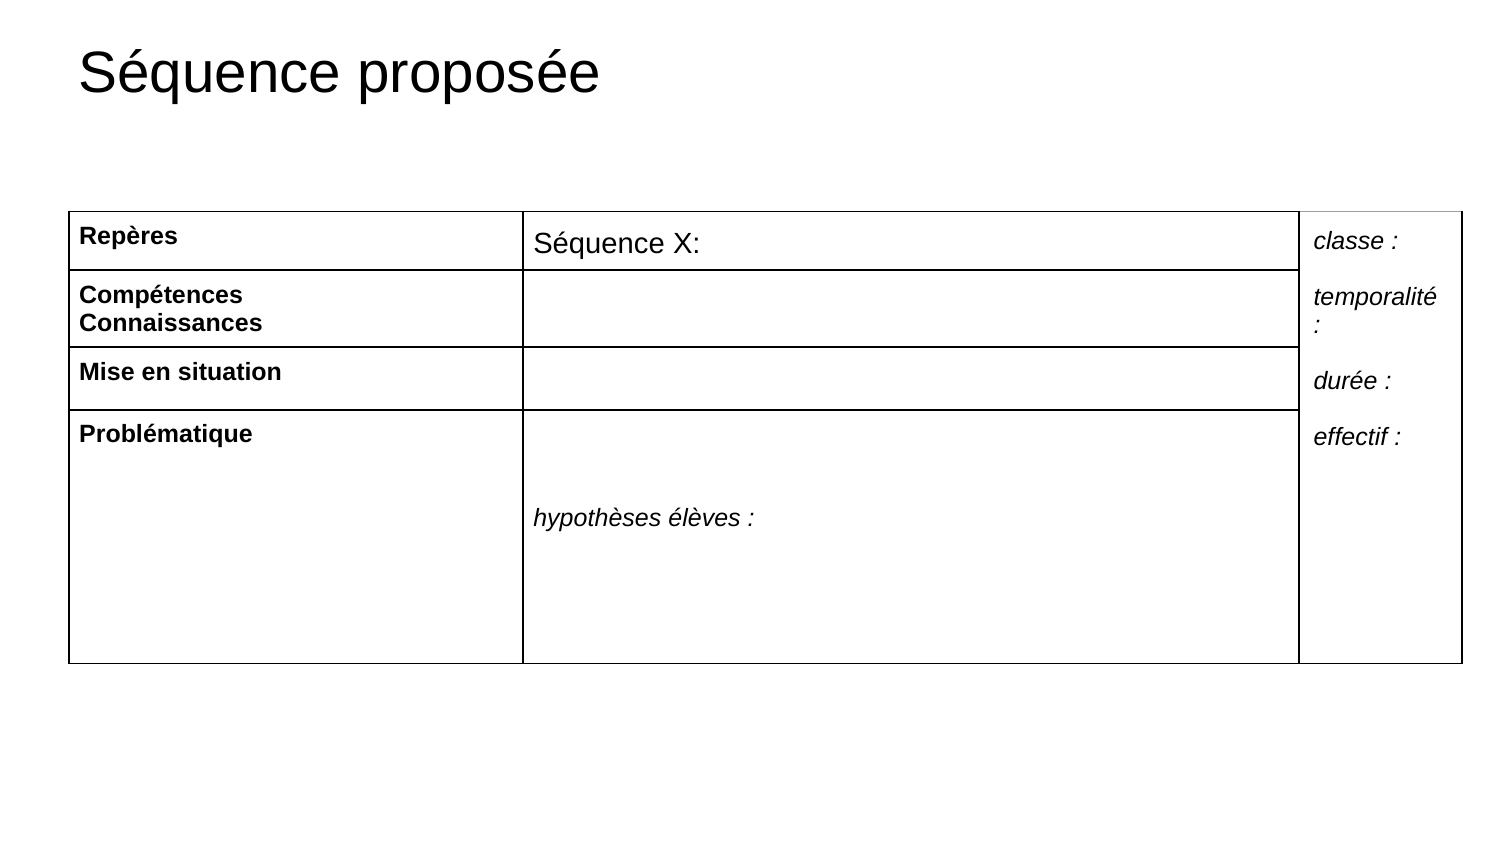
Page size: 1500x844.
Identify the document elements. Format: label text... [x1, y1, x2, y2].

table_cell [524, 271, 1298, 346]
table_header Séquence X: [524, 212, 1298, 269]
table_cell hypothèses élèves : [524, 411, 1298, 663]
table_header Repères [70, 212, 522, 269]
table_header classe : temporalité : durée : effectif : [1300, 212, 1461, 663]
table_cell Compétences Connaissances [70, 271, 522, 346]
table_cell Mise en situation [70, 348, 522, 409]
table_cell [524, 348, 1298, 409]
table_cell Problématique [70, 411, 522, 663]
title Séquence proposée [63, 25, 1437, 138]
